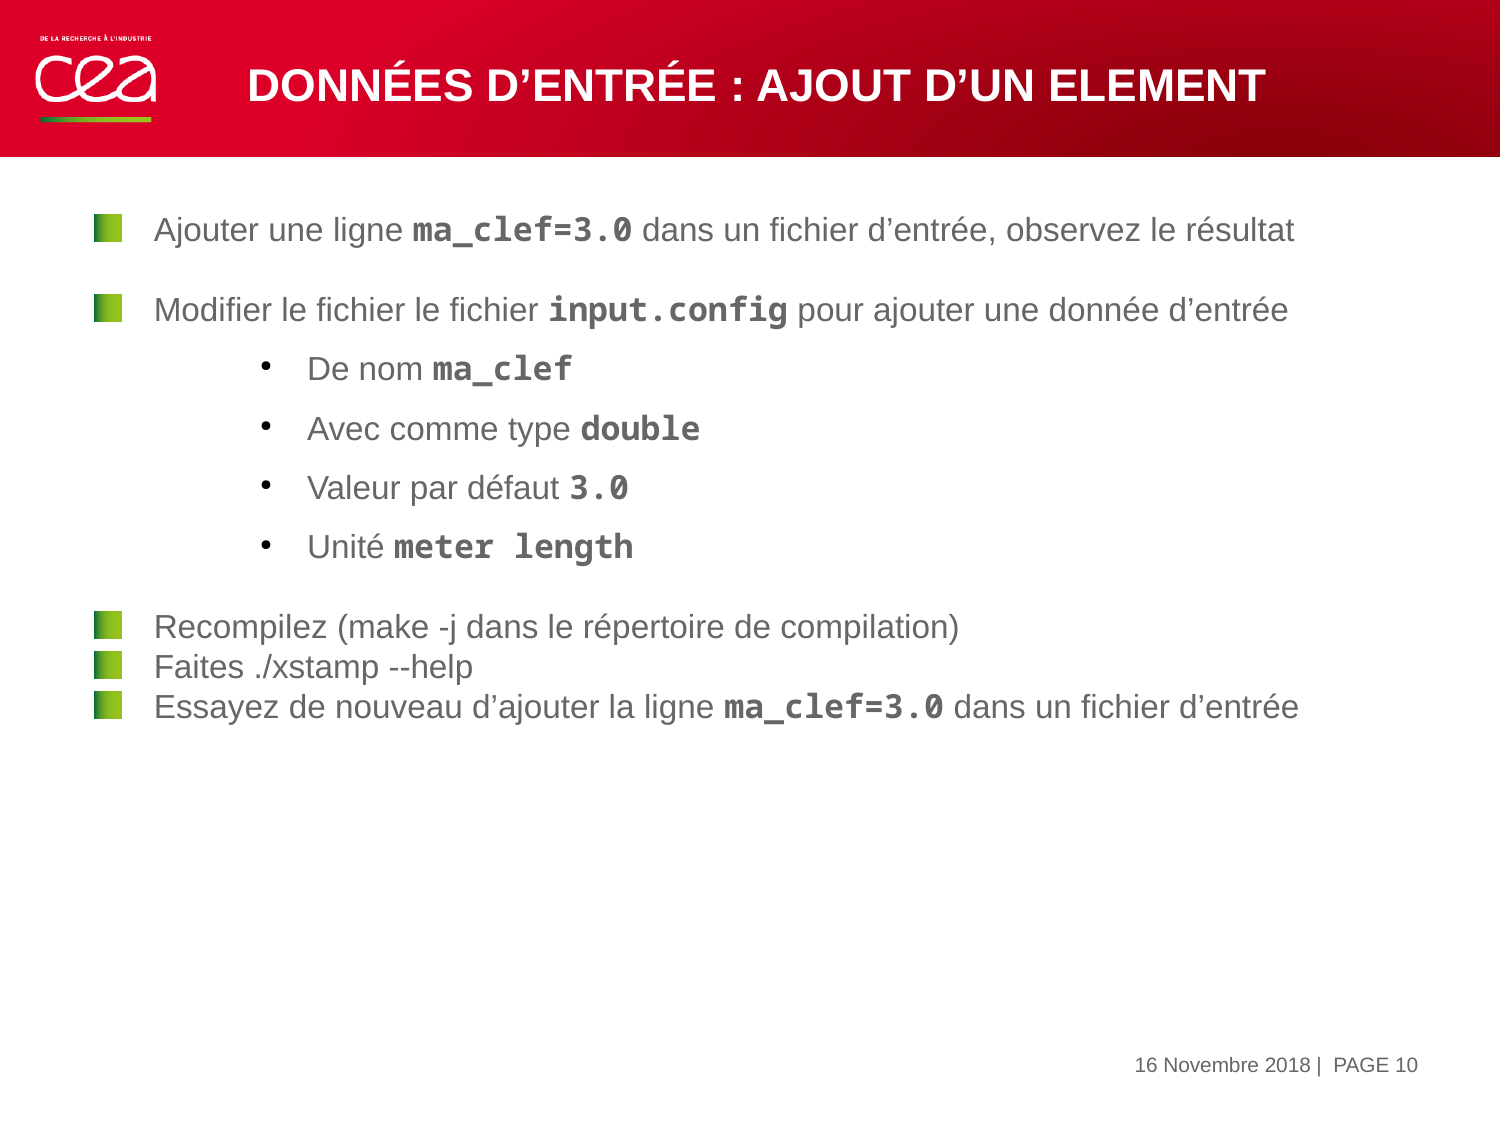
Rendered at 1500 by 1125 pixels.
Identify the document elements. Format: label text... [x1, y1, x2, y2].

picture [0, 0, 1500, 157]
list Ajouter une ligne ma_clef=3.0 dans un fichier d’entrée, observez le résultat Modifier le fichier le fichier input.config pour ajouter une donnée d’entrée De nom ma_clef Avec comme type double Valeur par défaut 3.0 Unité meter length Recompilez (make -j dans le répertoire de compilation) Faites ./xstamp --help Essayez de nouveau d’ajouter la ligne ma_clef=3.0 dans un fichier d’entrée [94, 208, 1436, 1024]
footer 16 Novembre 2018 [336, 1034, 1311, 1095]
title Données d’entrée : Ajout d’un element [247, 8, 1436, 158]
slide_number | PAGE <number> [1316, 1034, 1500, 1094]
